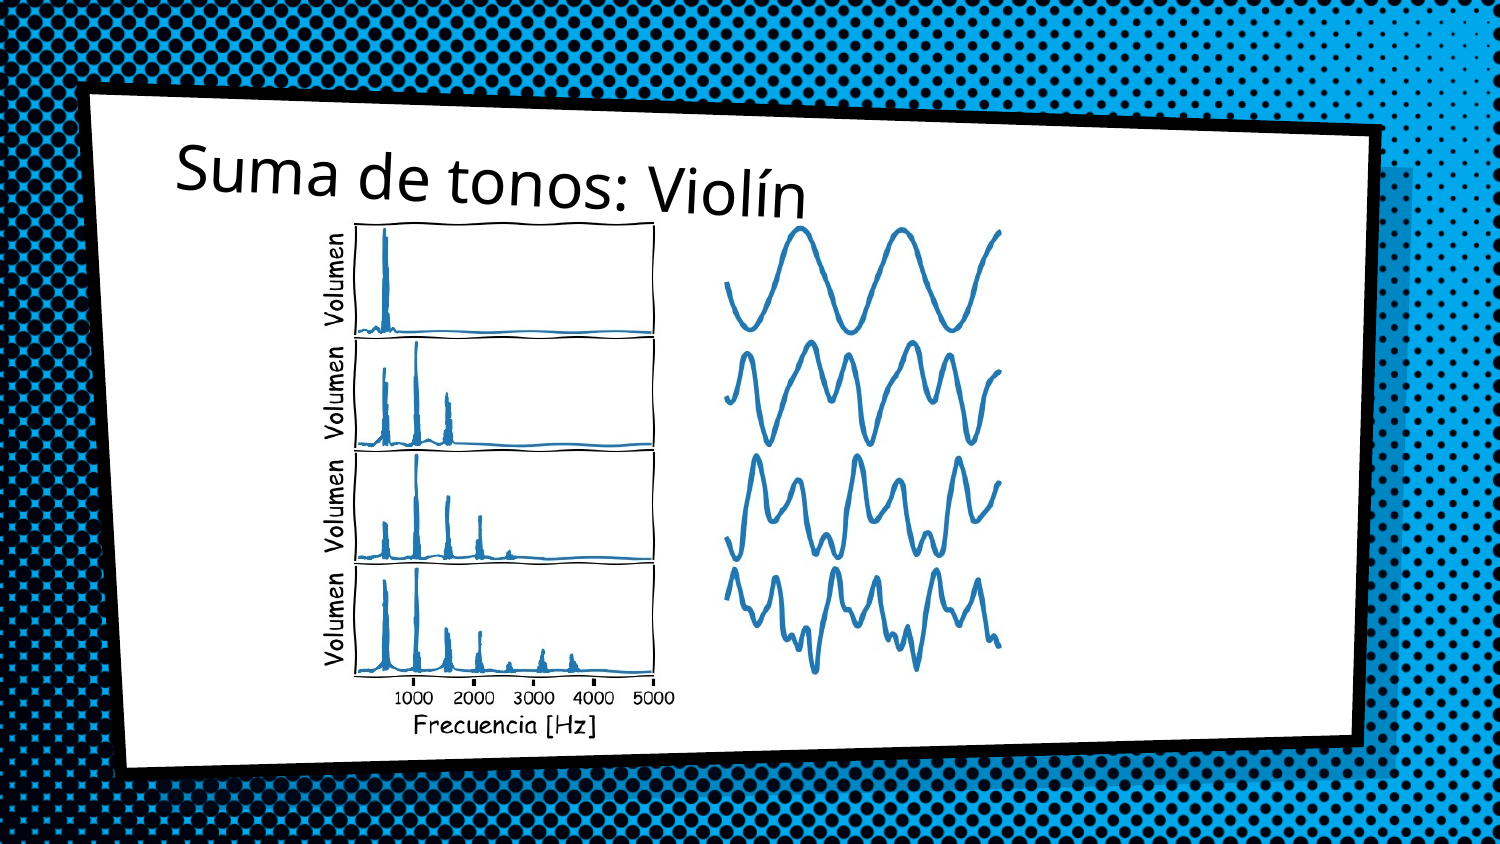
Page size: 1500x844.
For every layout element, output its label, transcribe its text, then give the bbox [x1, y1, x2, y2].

picture [733, 768, 744, 779]
picture [840, 7, 847, 14]
picture [427, 0, 440, 6]
picture [1250, 793, 1257, 800]
picture [217, 17, 228, 28]
picture [723, 77, 730, 85]
picture [370, 53, 380, 63]
picture [758, 19, 765, 26]
picture [699, 54, 707, 61]
picture [474, 815, 486, 826]
picture [546, 41, 555, 50]
picture [64, 380, 77, 393]
picture [805, 66, 812, 73]
picture [899, 89, 906, 96]
picture [1332, 805, 1339, 812]
picture [76, 158, 81, 169]
picture [451, 772, 463, 780]
picture [64, 356, 77, 369]
picture [17, 145, 29, 158]
picture [639, 768, 650, 779]
picture [852, 19, 859, 26]
picture [1297, 770, 1304, 777]
picture [158, 75, 170, 84]
picture [476, 18, 485, 27]
picture [946, 66, 952, 73]
picture [40, 333, 53, 346]
picture [29, 63, 41, 75]
picture [146, 63, 158, 75]
picture [592, 791, 603, 803]
picture [711, 42, 719, 50]
picture [264, 17, 275, 28]
picture [358, 41, 368, 51]
picture [417, 76, 427, 86]
picture [323, 29, 333, 39]
picture [64, 438, 97, 475]
picture [52, 181, 65, 193]
picture [429, 41, 438, 51]
picture [451, 791, 463, 803]
picture [864, 78, 871, 85]
picture [205, 52, 217, 63]
picture [605, 30, 614, 39]
picture [780, 815, 790, 826]
picture [781, 89, 789, 96]
picture [309, 790, 323, 804]
picture [545, 815, 557, 826]
picture [417, 6, 427, 15]
picture [123, 40, 135, 52]
picture [533, 826, 545, 838]
picture [299, 5, 310, 16]
picture [817, 54, 824, 61]
picture [746, 7, 754, 15]
picture [568, 791, 580, 803]
picture [650, 779, 662, 791]
picture [674, 803, 685, 814]
picture [1203, 770, 1211, 777]
picture [1332, 829, 1339, 836]
picture [240, 40, 252, 51]
picture [99, 17, 111, 28]
picture [76, 40, 88, 52]
picture [652, 77, 661, 85]
picture [1494, 686, 1500, 697]
picture [1494, 498, 1500, 509]
picture [1074, 828, 1082, 837]
picture [182, 28, 193, 40]
picture [956, 758, 966, 767]
picture [1249, 0, 1259, 5]
picture [511, 53, 520, 62]
picture [380, 790, 393, 804]
picture [687, 42, 695, 50]
picture [404, 0, 416, 6]
picture [1003, 757, 1012, 767]
picture [1248, 838, 1260, 844]
picture [193, 64, 205, 75]
picture [52, 438, 65, 452]
picture [756, 791, 767, 802]
picture [1309, 782, 1316, 789]
picture [29, 251, 41, 263]
picture [135, 52, 146, 63]
picture [1062, 769, 1071, 778]
picture [911, 7, 917, 14]
picture [791, 780, 802, 791]
picture [158, 52, 170, 63]
picture [1344, 770, 1351, 777]
picture [593, 18, 602, 27]
picture [803, 815, 813, 825]
picture [521, 815, 533, 826]
picture [558, 53, 567, 62]
picture [1379, 735, 1386, 742]
picture [405, 64, 415, 74]
picture [1494, 475, 1500, 486]
picture [1239, 782, 1246, 789]
picture [605, 77, 614, 86]
picture [852, 89, 859, 96]
picture [732, 0, 744, 5]
picture [1015, 769, 1024, 778]
picture [52, 274, 65, 287]
picture [991, 816, 1001, 825]
picture [1097, 828, 1106, 837]
picture [534, 76, 544, 86]
picture [276, 5, 287, 16]
picture [652, 30, 660, 38]
picture [1050, 828, 1059, 837]
picture [709, 0, 721, 5]
picture [815, 827, 825, 837]
picture [709, 768, 720, 779]
picture [886, 760, 895, 767]
picture [451, 815, 463, 826]
picture [957, 7, 964, 14]
picture [217, 40, 228, 52]
picture [40, 380, 54, 393]
picture [639, 791, 650, 803]
picture [640, 65, 649, 74]
picture [1180, 817, 1187, 824]
picture [370, 29, 380, 39]
picture [123, 17, 135, 28]
picture [581, 30, 590, 39]
picture [1274, 817, 1281, 824]
picture [263, 0, 276, 6]
picture [1309, 758, 1316, 765]
picture [674, 779, 685, 791]
picture [276, 29, 287, 40]
picture [1495, 263, 1500, 274]
picture [17, 216, 30, 228]
picture [875, 66, 882, 73]
picture [628, 6, 637, 15]
picture [1495, 194, 1500, 204]
picture [1109, 769, 1118, 778]
picture [911, 54, 917, 61]
picture [897, 0, 908, 5]
picture [1403, 805, 1409, 812]
picture [899, 66, 906, 73]
picture [1015, 792, 1024, 801]
picture [899, 19, 906, 26]
picture [943, 838, 955, 844]
picture [874, 792, 884, 802]
picture [839, 780, 849, 790]
picture [793, 7, 801, 14]
picture [662, 815, 674, 826]
picture [100, 40, 111, 52]
picture [87, 380, 93, 392]
picture [652, 6, 661, 15]
picture [147, 17, 158, 28]
picture [1426, 829, 1433, 835]
picture [1482, 838, 1494, 844]
picture [593, 41, 602, 50]
picture [770, 31, 777, 38]
picture [1238, 758, 1246, 765]
picture [334, 775, 346, 780]
picture [88, 75, 99, 81]
picture [1085, 793, 1094, 801]
picture [1297, 817, 1304, 824]
picture [370, 5, 380, 16]
picture [1295, 838, 1307, 844]
picture [887, 101, 894, 108]
picture [311, 64, 322, 75]
picture [1215, 781, 1222, 789]
picture [440, 6, 450, 16]
picture [1309, 805, 1316, 812]
picture [840, 54, 847, 61]
picture [863, 7, 871, 14]
picture [345, 802, 358, 815]
picture [358, 64, 368, 74]
picture [264, 40, 275, 51]
picture [1494, 662, 1500, 674]
picture [933, 828, 942, 837]
picture [135, 75, 146, 83]
picture [76, 321, 88, 334]
picture [486, 802, 498, 815]
picture [53, 157, 65, 169]
picture [546, 18, 555, 27]
picture [956, 780, 966, 790]
picture [827, 768, 837, 779]
picture [499, 65, 509, 74]
picture [416, 802, 428, 815]
picture [53, 63, 64, 75]
picture [498, 791, 510, 803]
picture [53, 87, 64, 99]
picture [41, 75, 53, 87]
picture [76, 345, 88, 357]
picture [310, 814, 323, 827]
picture [1495, 170, 1500, 180]
picture [934, 54, 941, 61]
picture [357, 0, 369, 6]
picture [603, 779, 615, 791]
picture [674, 826, 685, 838]
picture [886, 804, 895, 813]
picture [205, 75, 216, 85]
picture [1495, 287, 1500, 298]
picture [41, 122, 53, 134]
picture [111, 52, 123, 63]
picture [29, 274, 41, 287]
picture [1178, 0, 1189, 5]
picture [640, 88, 649, 97]
picture [768, 827, 778, 838]
picture [510, 803, 521, 815]
picture [486, 779, 498, 791]
picture [1191, 758, 1199, 766]
picture [76, 251, 86, 263]
picture [896, 838, 909, 844]
picture [778, 837, 792, 844]
picture [864, 101, 871, 107]
picture [862, 761, 872, 767]
picture [568, 769, 580, 779]
picture [40, 286, 53, 298]
picture [723, 30, 730, 38]
picture [1121, 757, 1129, 766]
picture [946, 89, 952, 96]
picture [111, 75, 123, 82]
picture [1060, 838, 1072, 844]
picture [782, 66, 789, 73]
picture [779, 0, 791, 5]
picture [1495, 100, 1500, 110]
picture [323, 76, 333, 87]
picture [592, 815, 603, 826]
picture [1168, 781, 1176, 789]
picture [1050, 757, 1059, 766]
picture [205, 28, 217, 40]
picture [146, 40, 158, 52]
picture [1201, 838, 1213, 844]
picture [687, 65, 696, 73]
picture [452, 18, 462, 27]
picture [617, 18, 625, 27]
picture [29, 110, 41, 122]
picture [1356, 805, 1363, 812]
picture [1201, 0, 1212, 5]
picture [53, 134, 64, 146]
picture [804, 792, 813, 802]
picture [1390, 0, 1399, 5]
picture [616, 65, 625, 74]
picture [1495, 76, 1500, 86]
picture [887, 31, 894, 37]
picture [944, 792, 954, 802]
picture [817, 7, 824, 14]
picture [793, 31, 800, 38]
picture [686, 791, 697, 803]
picture [580, 826, 592, 838]
picture [1379, 712, 1386, 718]
picture [817, 31, 824, 38]
picture [968, 769, 977, 778]
picture [53, 110, 65, 122]
picture [498, 771, 510, 780]
picture [909, 780, 919, 790]
picture [1155, 0, 1166, 5]
picture [1250, 770, 1258, 777]
picture [933, 780, 942, 790]
picture [1109, 816, 1118, 825]
picture [1180, 793, 1187, 801]
picture [663, 88, 672, 97]
picture [415, 779, 428, 792]
picture [593, 88, 602, 98]
picture [52, 368, 65, 381]
picture [793, 77, 800, 85]
picture [735, 42, 742, 50]
picture [768, 780, 779, 791]
picture [439, 779, 452, 792]
picture [569, 41, 579, 50]
picture [922, 89, 929, 96]
picture [782, 42, 789, 50]
picture [521, 770, 533, 780]
picture [662, 791, 674, 803]
picture [76, 298, 88, 310]
picture [64, 169, 76, 181]
picture [158, 28, 170, 40]
picture [581, 76, 590, 86]
picture [1133, 793, 1140, 801]
picture [1003, 804, 1012, 813]
picture [382, 41, 391, 51]
picture [1494, 639, 1500, 650]
picture [1494, 568, 1500, 580]
picture [981, 7, 988, 14]
picture [145, 0, 159, 6]
picture [1494, 521, 1500, 533]
picture [17, 98, 29, 111]
picture [1368, 817, 1374, 824]
picture [909, 760, 919, 767]
picture [1003, 828, 1012, 837]
picture [217, 64, 228, 75]
picture [299, 52, 310, 63]
picture [464, 30, 473, 39]
picture [1495, 29, 1500, 39]
picture [756, 0, 767, 5]
picture [333, 790, 346, 804]
picture [135, 28, 146, 40]
picture [1038, 816, 1047, 825]
picture [872, 837, 885, 844]
picture [1051, 8, 1058, 14]
picture [640, 18, 649, 27]
picture [829, 42, 835, 49]
picture [534, 30, 544, 39]
picture [1262, 829, 1269, 836]
picture [17, 239, 30, 252]
picture [733, 815, 744, 826]
picture [1460, 0, 1470, 4]
picture [1495, 217, 1500, 227]
picture [1274, 770, 1281, 777]
picture [487, 76, 497, 86]
picture [523, 88, 532, 96]
picture [264, 64, 275, 75]
picture [1168, 758, 1176, 766]
picture [1494, 615, 1500, 627]
picture [1274, 794, 1281, 800]
picture [76, 17, 88, 28]
picture [476, 65, 485, 74]
picture [1005, 101, 1011, 108]
picture [440, 53, 450, 62]
picture [311, 17, 322, 28]
picture [182, 75, 193, 84]
picture [64, 146, 76, 157]
picture [417, 29, 426, 39]
picture [41, 52, 53, 63]
picture [1379, 758, 1386, 765]
picture [862, 827, 872, 837]
picture [945, 816, 954, 825]
picture [52, 204, 65, 216]
picture [40, 356, 53, 369]
picture [627, 779, 639, 791]
picture [920, 0, 931, 5]
picture [605, 53, 614, 62]
picture [721, 827, 732, 838]
picture [1050, 804, 1059, 813]
picture [544, 837, 558, 844]
picture [1097, 804, 1106, 813]
picture [1037, 0, 1049, 5]
picture [545, 0, 557, 5]
picture [617, 88, 626, 97]
picture [286, 814, 300, 827]
picture [287, 64, 299, 75]
picture [76, 204, 83, 216]
picture [558, 76, 567, 86]
picture [934, 7, 941, 14]
picture [182, 5, 193, 16]
picture [852, 42, 859, 49]
picture [52, 321, 65, 334]
picture [956, 804, 966, 813]
picture [581, 53, 590, 62]
picture [699, 30, 707, 38]
picture [358, 17, 368, 27]
picture [1297, 793, 1304, 801]
picture [17, 192, 29, 205]
picture [1272, 0, 1282, 5]
picture [697, 803, 709, 814]
picture [722, 6, 731, 15]
picture [758, 42, 765, 50]
picture [897, 769, 907, 779]
picture [731, 837, 745, 844]
picture [921, 816, 930, 825]
picture [405, 88, 415, 92]
picture [87, 403, 94, 416]
picture [52, 227, 65, 240]
picture [744, 803, 755, 814]
picture [627, 803, 638, 814]
picture [991, 792, 1001, 801]
picture [64, 403, 77, 416]
picture [1085, 816, 1094, 825]
picture [357, 774, 370, 780]
picture [509, 779, 522, 791]
picture [1296, 0, 1306, 5]
picture [41, 239, 53, 251]
picture [580, 779, 592, 791]
picture [1415, 817, 1421, 824]
picture [839, 804, 849, 813]
picture [29, 157, 41, 169]
picture [382, 64, 392, 74]
picture [1495, 53, 1500, 62]
picture [569, 88, 579, 97]
picture [487, 30, 497, 39]
picture [921, 792, 930, 802]
picture [721, 780, 732, 791]
picture [664, 65, 672, 74]
picture [111, 28, 123, 40]
picture [1494, 428, 1500, 439]
picture [323, 5, 333, 16]
picture [1285, 805, 1292, 812]
picture [1215, 828, 1222, 836]
picture [474, 791, 486, 803]
picture [875, 19, 882, 26]
picture [1356, 758, 1363, 765]
picture [1144, 828, 1152, 837]
picture [427, 772, 440, 780]
picture [686, 815, 697, 826]
picture [1297, 749, 1305, 754]
picture [321, 778, 335, 792]
picture [615, 767, 627, 779]
picture [1226, 770, 1234, 777]
picture [380, 814, 393, 827]
picture [815, 780, 825, 790]
picture [852, 66, 859, 73]
picture [675, 6, 684, 15]
picture [41, 192, 53, 204]
picture [1133, 816, 1141, 825]
picture [380, 0, 393, 6]
picture [770, 7, 777, 14]
picture [1178, 838, 1189, 844]
picture [76, 64, 88, 75]
picture [1014, 0, 1025, 5]
picture [464, 76, 473, 86]
picture [1131, 838, 1143, 844]
picture [1412, 838, 1424, 844]
picture [990, 838, 1002, 844]
picture [957, 101, 964, 108]
picture [240, 17, 252, 28]
picture [969, 90, 976, 96]
picture [229, 5, 240, 16]
picture [958, 54, 964, 61]
picture [1238, 829, 1246, 836]
picture [64, 286, 77, 299]
picture [921, 769, 931, 778]
picture [568, 0, 580, 5]
picture [887, 78, 894, 84]
picture [53, 40, 64, 52]
picture [75, 0, 89, 6]
picture [1037, 838, 1049, 844]
picture [944, 769, 954, 778]
picture [17, 356, 30, 370]
picture [29, 181, 41, 193]
picture [334, 64, 345, 74]
picture [310, 0, 323, 6]
picture [628, 30, 637, 39]
picture [286, 790, 311, 815]
picture [520, 837, 534, 844]
picture [52, 391, 65, 405]
picture [64, 427, 77, 440]
picture [193, 40, 205, 52]
picture [64, 192, 76, 205]
picture [1262, 782, 1269, 789]
picture [1084, 0, 1095, 5]
picture [557, 826, 568, 838]
picture [41, 169, 53, 181]
picture [1144, 757, 1152, 766]
picture [850, 792, 860, 802]
picture [758, 66, 765, 73]
picture [17, 262, 30, 276]
picture [770, 54, 777, 61]
picture [919, 838, 932, 844]
picture [873, 0, 885, 5]
picture [64, 309, 77, 322]
picture [546, 65, 555, 74]
picture [1015, 816, 1024, 825]
picture [664, 42, 672, 50]
picture [429, 64, 438, 74]
picture [393, 5, 403, 16]
picture [756, 768, 767, 779]
picture [1227, 817, 1234, 824]
picture [41, 145, 53, 157]
picture [192, 0, 206, 6]
picture [239, 0, 253, 6]
picture [476, 41, 485, 51]
picture [733, 791, 744, 802]
picture [639, 0, 650, 5]
picture [170, 17, 181, 28]
picture [862, 780, 872, 790]
picture [662, 0, 674, 5]
picture [1321, 793, 1327, 800]
picture [661, 837, 675, 844]
picture [651, 803, 662, 814]
picture [28, 415, 42, 428]
picture [1309, 829, 1316, 836]
picture [746, 54, 754, 61]
picture [685, 0, 697, 5]
picture [687, 19, 695, 26]
picture [627, 826, 638, 838]
picture [933, 804, 942, 813]
picture [533, 803, 545, 814]
picture [699, 6, 707, 15]
picture [1438, 817, 1444, 824]
picture [744, 780, 756, 791]
picture [17, 169, 29, 181]
picture [252, 52, 263, 63]
picture [709, 791, 720, 802]
picture [805, 89, 812, 96]
picture [499, 41, 508, 50]
picture [1495, 240, 1500, 250]
picture [664, 18, 672, 26]
picture [768, 803, 779, 814]
picture [1333, 782, 1339, 789]
picture [405, 41, 415, 51]
picture [593, 65, 602, 74]
picture [1121, 781, 1129, 789]
picture [687, 89, 696, 97]
picture [41, 99, 53, 110]
picture [248, 221, 1097, 741]
picture [909, 827, 919, 837]
picture [840, 31, 847, 38]
picture [76, 181, 82, 193]
picture [1061, 0, 1072, 5]
picture [699, 77, 707, 85]
picture [487, 53, 497, 62]
picture [1050, 781, 1059, 790]
picture [53, 16, 64, 28]
picture [675, 53, 684, 62]
picture [229, 75, 240, 86]
picture [828, 89, 836, 96]
picture [252, 75, 263, 87]
picture [298, 776, 322, 792]
picture [123, 63, 135, 75]
picture [76, 391, 89, 404]
picture [605, 6, 614, 15]
picture [29, 134, 41, 146]
picture [1168, 805, 1176, 812]
picture [745, 827, 755, 838]
picture [29, 227, 41, 240]
picture [592, 0, 603, 5]
picture [558, 6, 567, 15]
picture [828, 19, 835, 26]
picture [711, 65, 719, 73]
picture [684, 837, 698, 844]
picture [464, 53, 473, 62]
picture [346, 29, 356, 39]
picture [17, 333, 30, 346]
picture [909, 804, 919, 813]
picture [758, 89, 765, 97]
picture [41, 216, 53, 228]
picture [711, 89, 719, 97]
picture [52, 415, 65, 428]
picture [498, 814, 510, 826]
picture [64, 216, 76, 228]
picture [1435, 838, 1447, 844]
picture [1494, 709, 1500, 721]
picture [463, 802, 475, 815]
picture [615, 791, 627, 803]
picture [64, 52, 76, 63]
picture [874, 816, 884, 825]
picture [1109, 793, 1117, 801]
picture [1365, 838, 1377, 844]
picture [780, 768, 790, 779]
picture [1285, 829, 1292, 836]
picture [64, 333, 77, 346]
picture [558, 30, 567, 39]
picture [556, 779, 568, 791]
picture [40, 309, 53, 322]
picture [864, 31, 871, 38]
picture [734, 65, 742, 73]
picture [723, 54, 730, 61]
picture [182, 52, 193, 63]
picture [734, 89, 742, 97]
picture [827, 792, 837, 802]
picture [1225, 0, 1236, 5]
picture [1495, 334, 1500, 344]
picture [1262, 758, 1269, 765]
picture [523, 65, 532, 74]
picture [557, 803, 568, 814]
picture [1342, 838, 1353, 844]
picture [440, 29, 450, 39]
picture [88, 28, 99, 40]
picture [534, 53, 544, 62]
picture [803, 0, 814, 5]
picture [1003, 781, 1012, 790]
picture [1391, 817, 1398, 824]
picture [1145, 805, 1152, 813]
picture [463, 779, 475, 791]
picture [1321, 770, 1328, 777]
picture [464, 6, 473, 15]
picture [1131, 0, 1142, 5]
picture [756, 815, 767, 826]
picture [429, 18, 438, 27]
picture [380, 774, 393, 780]
picture [17, 309, 30, 322]
picture [851, 816, 860, 825]
picture [805, 19, 812, 26]
picture [29, 40, 41, 52]
picture [335, 41, 345, 51]
picture [817, 78, 824, 85]
picture [474, 0, 486, 6]
picture [28, 344, 42, 358]
picture [41, 263, 53, 275]
picture [1132, 769, 1141, 778]
picture [711, 19, 718, 26]
picture [1494, 545, 1500, 556]
picture [499, 88, 508, 95]
picture [475, 88, 485, 94]
picture [368, 779, 381, 792]
picture [1356, 829, 1363, 836]
picture [1436, 0, 1446, 4]
picture [686, 768, 697, 779]
picture [404, 814, 416, 826]
picture [370, 76, 380, 86]
picture [1391, 770, 1398, 777]
picture [640, 41, 649, 50]
picture [969, 66, 976, 73]
picture [568, 815, 580, 826]
title Suma de tonos: Violín [157, 91, 1316, 271]
picture [17, 122, 29, 134]
picture [545, 791, 557, 803]
picture [1368, 676, 1374, 683]
picture [346, 76, 357, 86]
picture [567, 837, 581, 844]
picture [28, 368, 42, 381]
picture [828, 66, 835, 73]
picture [1179, 770, 1188, 778]
picture [676, 30, 684, 38]
picture [850, 0, 861, 5]
picture [1013, 838, 1025, 844]
picture [252, 5, 263, 16]
picture [427, 790, 440, 803]
picture [229, 28, 240, 40]
picture [697, 827, 709, 838]
picture [662, 768, 674, 779]
picture [29, 17, 41, 28]
picture [934, 31, 941, 37]
picture [1085, 769, 1094, 778]
picture [1156, 817, 1164, 824]
picture [874, 769, 884, 779]
picture [1319, 0, 1329, 5]
picture [276, 52, 287, 63]
picture [815, 804, 825, 814]
picture [991, 769, 1001, 778]
picture [968, 816, 977, 825]
picture [1026, 781, 1036, 790]
picture [64, 239, 76, 252]
picture [1379, 829, 1386, 835]
picture [1074, 757, 1083, 766]
picture [990, 0, 1002, 5]
picture [899, 43, 906, 49]
picture [1344, 817, 1351, 824]
picture [675, 77, 684, 85]
picture [276, 76, 287, 87]
picture [88, 357, 92, 369]
picture [825, 837, 839, 844]
picture [1262, 805, 1269, 812]
picture [546, 88, 555, 96]
picture [534, 6, 544, 15]
picture [1191, 829, 1199, 836]
picture [780, 791, 790, 802]
picture [193, 17, 205, 28]
picture [966, 838, 979, 844]
picture [922, 19, 929, 26]
picture [708, 837, 722, 844]
picture [1356, 782, 1363, 789]
picture [1227, 793, 1234, 801]
picture [1459, 838, 1470, 844]
picture [521, 0, 533, 5]
picture [850, 768, 861, 779]
picture [64, 263, 77, 275]
picture [511, 30, 520, 39]
picture [1027, 828, 1036, 837]
picture [1074, 804, 1082, 813]
picture [1121, 805, 1129, 813]
picture [803, 768, 814, 779]
picture [0, 0, 498, 844]
picture [394, 29, 403, 39]
picture [1250, 817, 1257, 824]
picture [404, 790, 417, 803]
picture [1156, 793, 1164, 801]
picture [1332, 758, 1339, 765]
picture [734, 19, 742, 26]
picture [357, 814, 370, 827]
picture [1271, 838, 1283, 844]
picture [721, 803, 732, 814]
picture [427, 814, 440, 826]
picture [1156, 770, 1164, 778]
picture [299, 75, 310, 87]
picture [40, 403, 53, 416]
picture [240, 64, 252, 75]
picture [886, 780, 896, 790]
picture [1004, 7, 1011, 14]
picture [28, 298, 42, 310]
picture [205, 5, 217, 16]
picture [170, 40, 181, 52]
picture [18, 75, 29, 87]
picture [1495, 6, 1500, 16]
picture [29, 87, 41, 99]
picture [570, 65, 579, 74]
picture [849, 837, 862, 844]
picture [614, 837, 628, 844]
picture [1038, 769, 1048, 778]
picture [99, 64, 111, 75]
picture [1215, 805, 1222, 812]
picture [346, 5, 357, 16]
picture [299, 29, 310, 40]
picture [1027, 804, 1036, 813]
picture [1225, 838, 1236, 844]
picture [474, 771, 487, 780]
picture [628, 77, 637, 86]
picture [451, 0, 463, 6]
picture [805, 42, 812, 49]
picture [1285, 782, 1292, 789]
picture [875, 42, 882, 49]
picture [887, 7, 894, 14]
picture [321, 802, 335, 815]
picture [1391, 723, 1397, 730]
picture [333, 0, 346, 6]
picture [792, 804, 802, 814]
picture [87, 473, 98, 487]
picture [638, 837, 651, 844]
picture [346, 52, 357, 63]
picture [335, 17, 345, 27]
picture [967, 0, 978, 5]
picture [1073, 781, 1083, 790]
picture [887, 54, 894, 61]
picture [956, 827, 965, 837]
picture [580, 803, 592, 814]
picture [1285, 758, 1293, 765]
picture [1344, 794, 1351, 800]
picture [1494, 756, 1500, 768]
picture [216, 0, 229, 6]
picture [910, 101, 917, 108]
picture [1368, 770, 1374, 777]
picture [1494, 803, 1500, 814]
picture [1495, 123, 1500, 133]
picture [934, 101, 941, 108]
picture [980, 828, 989, 837]
picture [826, 0, 838, 5]
picture [405, 18, 415, 27]
picture [1494, 451, 1500, 462]
picture [41, 28, 53, 40]
picture [1084, 838, 1096, 844]
picture [943, 0, 955, 5]
picture [1379, 782, 1386, 788]
picture [592, 768, 604, 779]
picture [64, 28, 76, 40]
picture [1215, 758, 1223, 766]
picture [980, 804, 989, 813]
picture [1062, 816, 1071, 825]
picture [1368, 723, 1374, 730]
picture [651, 826, 662, 838]
picture [946, 19, 952, 26]
picture [981, 101, 988, 108]
picture [875, 89, 882, 96]
picture [170, 64, 181, 75]
picture [40, 426, 53, 440]
picture [1191, 781, 1199, 789]
picture [17, 28, 29, 40]
picture [252, 29, 263, 40]
picture [323, 52, 333, 63]
picture [87, 426, 96, 440]
picture [746, 30, 753, 38]
picture [791, 827, 802, 837]
picture [1495, 146, 1500, 157]
picture [770, 77, 777, 85]
picture [1343, 0, 1353, 5]
picture [1027, 757, 1036, 766]
picture [652, 53, 661, 62]
picture [1318, 838, 1330, 844]
picture [604, 826, 615, 838]
picture [591, 837, 605, 844]
picture [1366, 0, 1376, 4]
picture [533, 779, 545, 791]
picture [487, 6, 497, 16]
picture [898, 816, 907, 825]
picture [229, 52, 240, 63]
picture [288, 17, 298, 28]
picture [1379, 805, 1386, 812]
picture [394, 53, 403, 62]
picture [922, 42, 929, 49]
picture [628, 53, 637, 62]
picture [511, 76, 520, 86]
picture [1495, 311, 1500, 321]
picture [709, 815, 720, 826]
picture [452, 41, 462, 50]
picture [827, 816, 837, 825]
picture [615, 815, 627, 826]
picture [498, 0, 510, 6]
picture [886, 827, 895, 837]
picture [523, 41, 532, 50]
picture [1168, 828, 1176, 836]
picture [755, 837, 768, 844]
picture [1203, 793, 1211, 801]
picture [75, 415, 89, 428]
picture [1154, 838, 1166, 844]
picture [17, 52, 29, 64]
picture [840, 78, 847, 85]
picture [523, 18, 532, 27]
picture [429, 88, 438, 93]
picture [862, 804, 872, 813]
picture [1097, 757, 1106, 766]
picture [1321, 817, 1328, 824]
picture [135, 5, 146, 16]
picture [1494, 779, 1500, 791]
picture [746, 77, 754, 85]
picture [815, 762, 825, 767]
picture [29, 204, 41, 216]
picture [17, 286, 30, 299]
picture [581, 6, 590, 15]
picture [1108, 0, 1119, 5]
picture [404, 773, 417, 780]
picture [1191, 805, 1199, 812]
picture [452, 88, 462, 93]
picture [697, 779, 709, 791]
picture [1239, 805, 1246, 812]
picture [1121, 828, 1129, 837]
picture [782, 19, 789, 26]
picture [440, 76, 450, 86]
picture [839, 761, 849, 767]
picture [333, 814, 346, 827]
picture [1494, 826, 1500, 838]
picture [793, 54, 800, 61]
picture [392, 802, 404, 815]
picture [88, 0, 112, 17]
picture [286, 0, 299, 6]
picture [357, 790, 370, 804]
picture [287, 40, 298, 51]
picture [393, 76, 403, 86]
picture [439, 802, 451, 815]
picture [52, 298, 65, 310]
picture [311, 41, 322, 51]
picture [1494, 732, 1500, 744]
picture [88, 52, 100, 63]
picture [1144, 781, 1152, 789]
picture [1038, 792, 1047, 801]
picture [111, 5, 123, 17]
picture [1107, 838, 1119, 844]
picture [452, 65, 462, 74]
picture [1203, 817, 1211, 824]
picture [802, 837, 815, 844]
picture [1097, 781, 1106, 790]
picture [511, 6, 520, 15]
picture [933, 759, 942, 767]
picture [1494, 404, 1500, 415]
picture [64, 122, 76, 134]
picture [41, 0, 76, 17]
picture [510, 826, 521, 838]
picture [1062, 793, 1071, 801]
picture [617, 41, 625, 50]
picture [897, 792, 907, 802]
picture [417, 53, 427, 62]
picture [29, 321, 42, 334]
picture [980, 780, 989, 790]
picture [369, 802, 381, 815]
picture [64, 98, 76, 111]
picture [792, 763, 802, 767]
picture [639, 815, 650, 826]
picture [52, 345, 65, 357]
picture [158, 5, 170, 16]
picture [1495, 357, 1500, 368]
picture [1483, 0, 1493, 5]
picture [839, 827, 849, 837]
picture [76, 275, 87, 287]
picture [382, 18, 392, 27]
picture [392, 779, 405, 792]
picture [1495, 381, 1500, 392]
picture [499, 18, 508, 27]
picture [570, 18, 579, 27]
picture [979, 758, 989, 767]
picture [1494, 592, 1500, 603]
picture [52, 251, 65, 263]
picture [122, 0, 136, 6]
picture [169, 0, 182, 6]
picture [1389, 838, 1400, 844]
picture [64, 75, 76, 87]
picture [922, 66, 929, 73]
picture [345, 778, 358, 792]
picture [76, 228, 85, 240]
picture [76, 368, 88, 381]
picture [615, 0, 627, 5]
picture [864, 54, 871, 61]
picture [934, 78, 941, 84]
picture [521, 791, 533, 803]
picture [603, 803, 615, 814]
picture [968, 792, 977, 802]
picture [1413, 0, 1423, 4]
picture [497, 837, 511, 844]
picture [545, 769, 557, 779]
